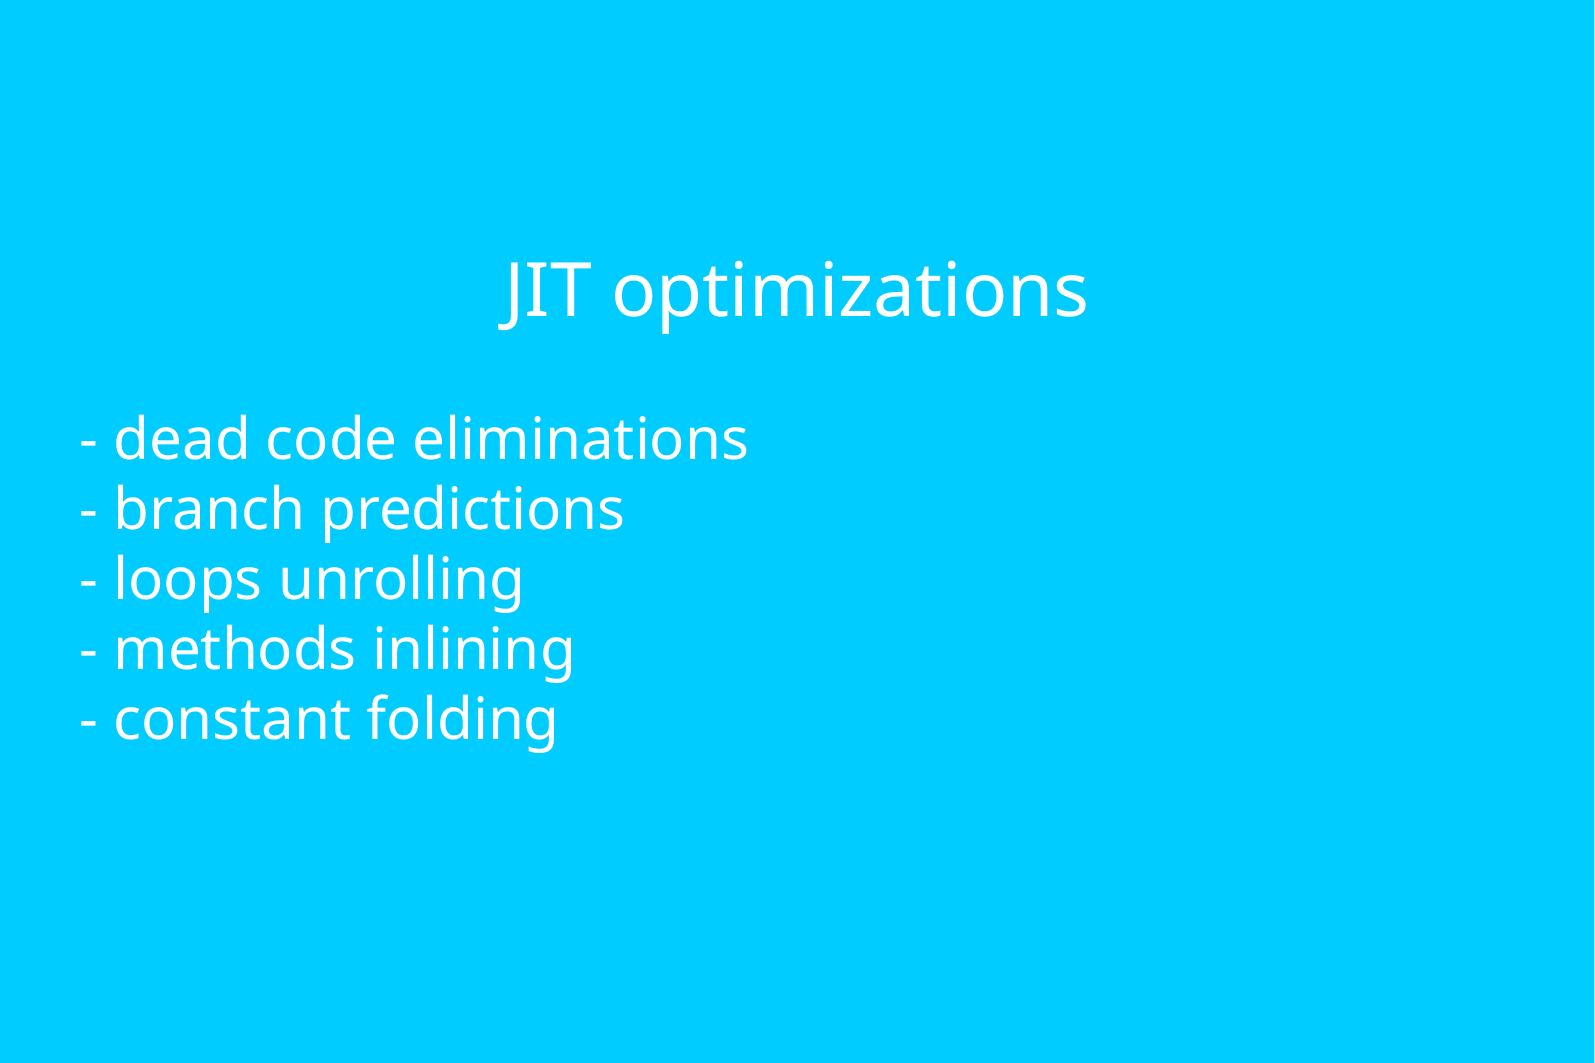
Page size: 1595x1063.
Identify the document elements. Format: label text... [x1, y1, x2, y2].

text_box JIT optimizations - dead code eliminations - branch predictions - loops unrolling - methods inlining - constant folding [79, 42, 1515, 951]
